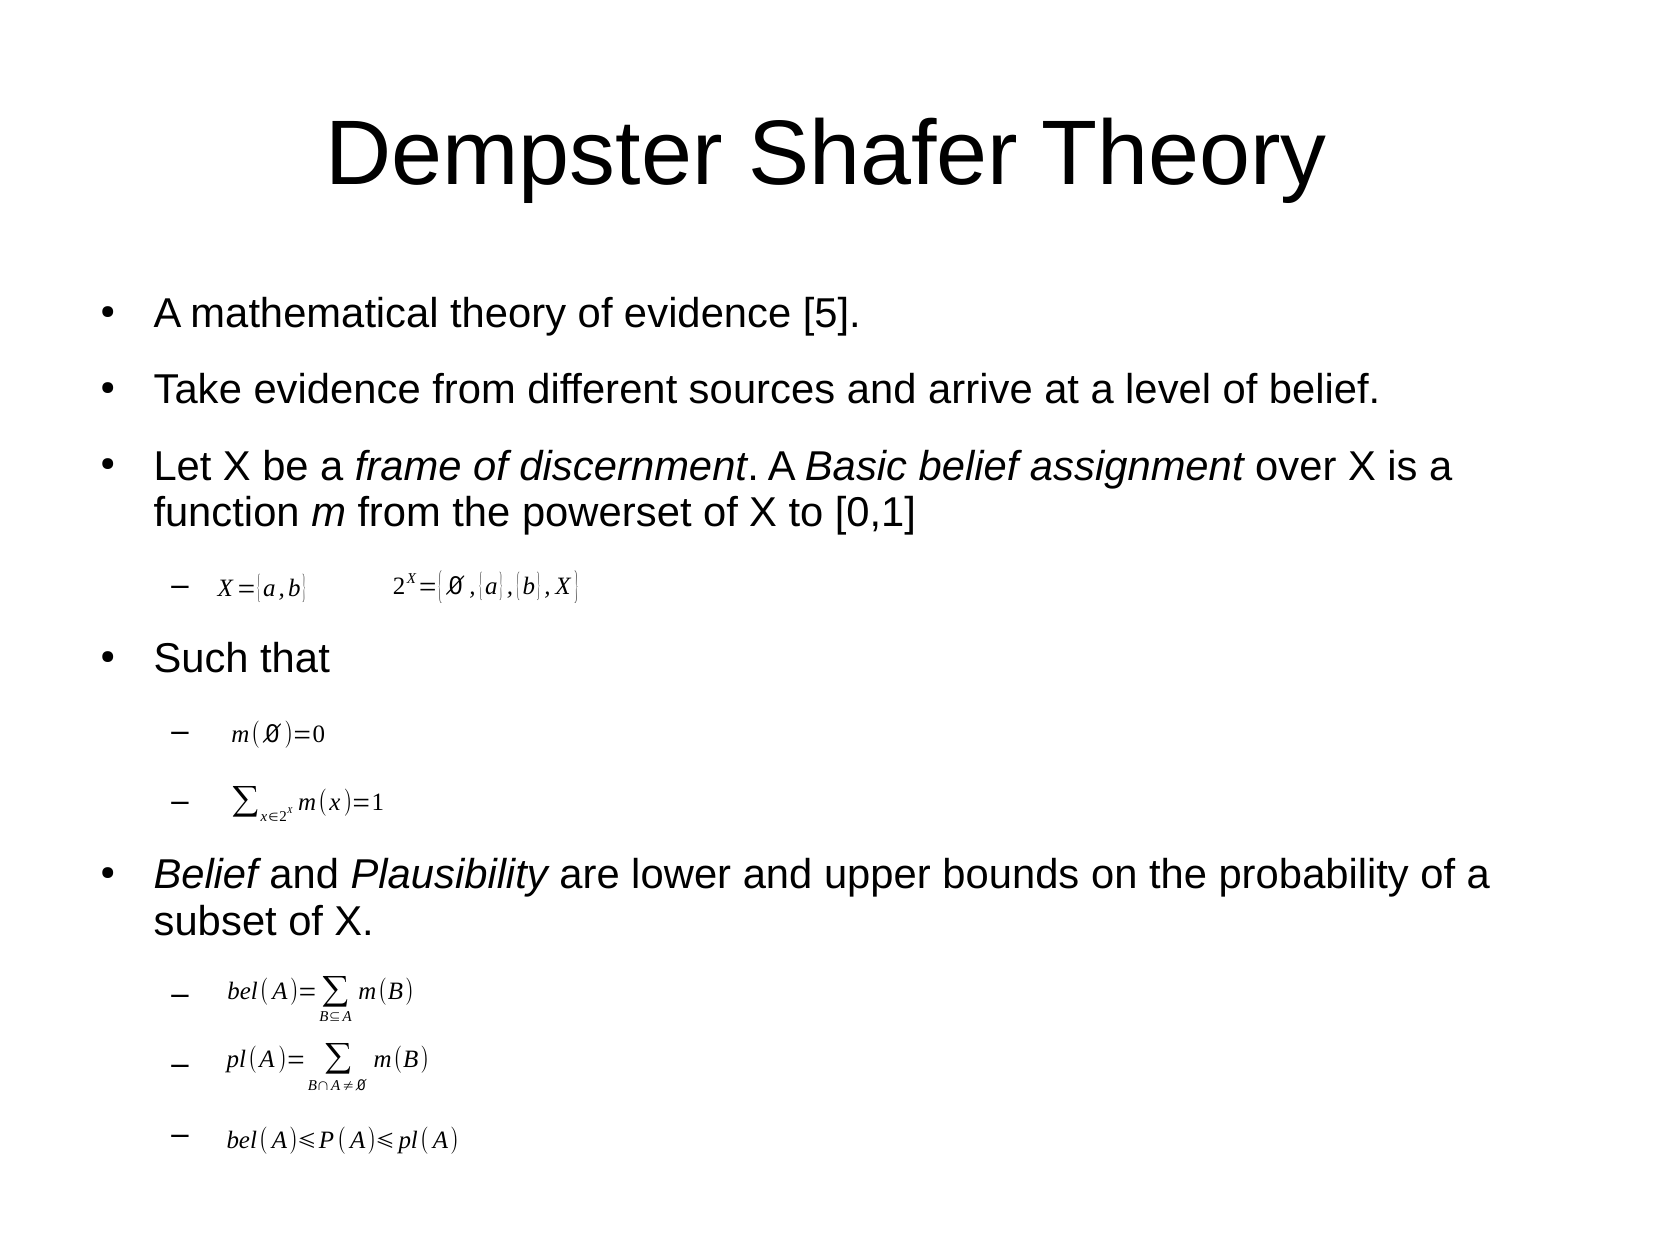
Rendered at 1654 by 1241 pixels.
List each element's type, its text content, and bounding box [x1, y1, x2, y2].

title Dempster Shafer Theory [82, 49, 1571, 257]
chart [220, 1124, 466, 1156]
chart [224, 785, 391, 826]
chart [217, 1042, 436, 1096]
chart [221, 975, 421, 1026]
chart [225, 719, 332, 751]
chart [210, 572, 314, 604]
chart [386, 570, 586, 606]
list A mathematical theory of evidence [5]. Take evidence from different sources and arrive at a level of belief. Let X be a frame of discernment. A Basic belief assignment over X is a function m from the powerset of X to [0,1] Such that Belief and Plausibility are lower and upper bounds on the probability of a subset of X. [82, 290, 1571, 1010]
